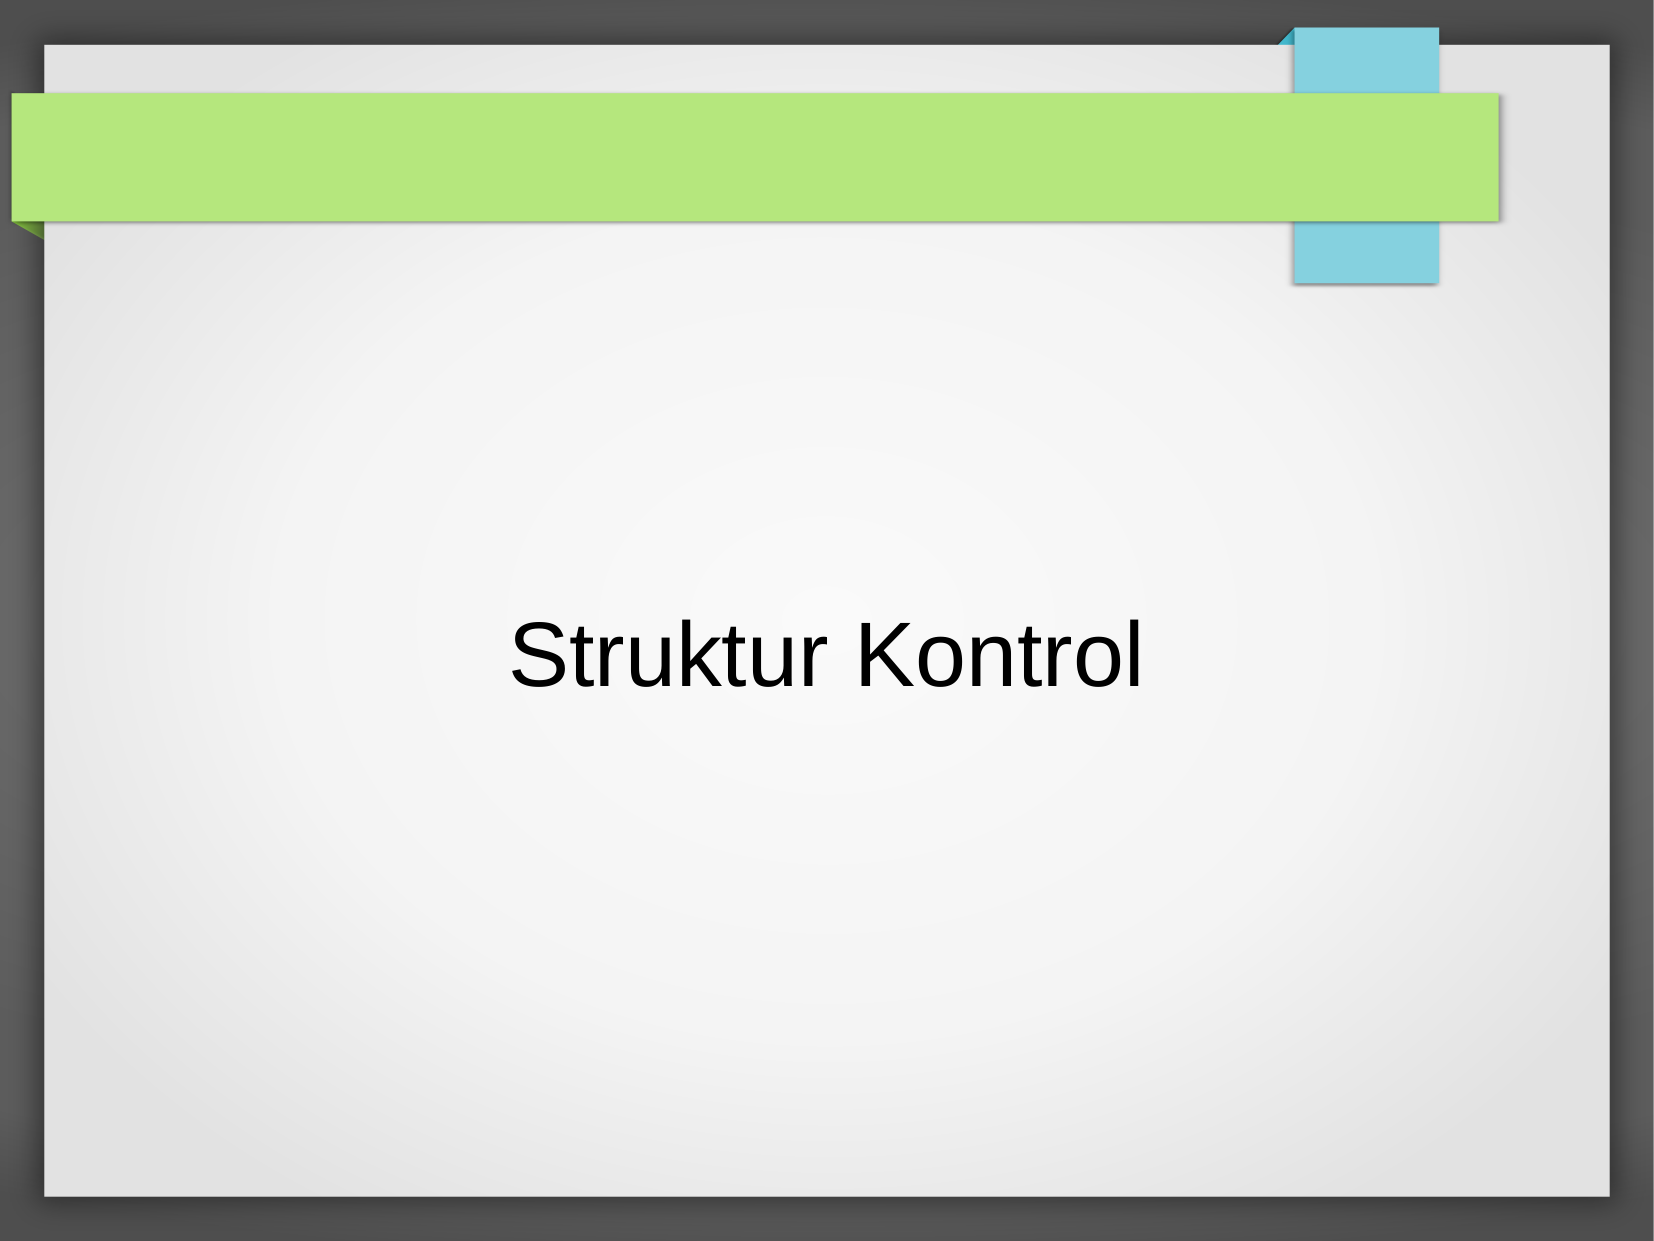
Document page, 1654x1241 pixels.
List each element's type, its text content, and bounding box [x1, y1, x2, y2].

subtitle Struktur Kontrol [82, 295, 1571, 1015]
picture [0, 0, 1654, 1241]
